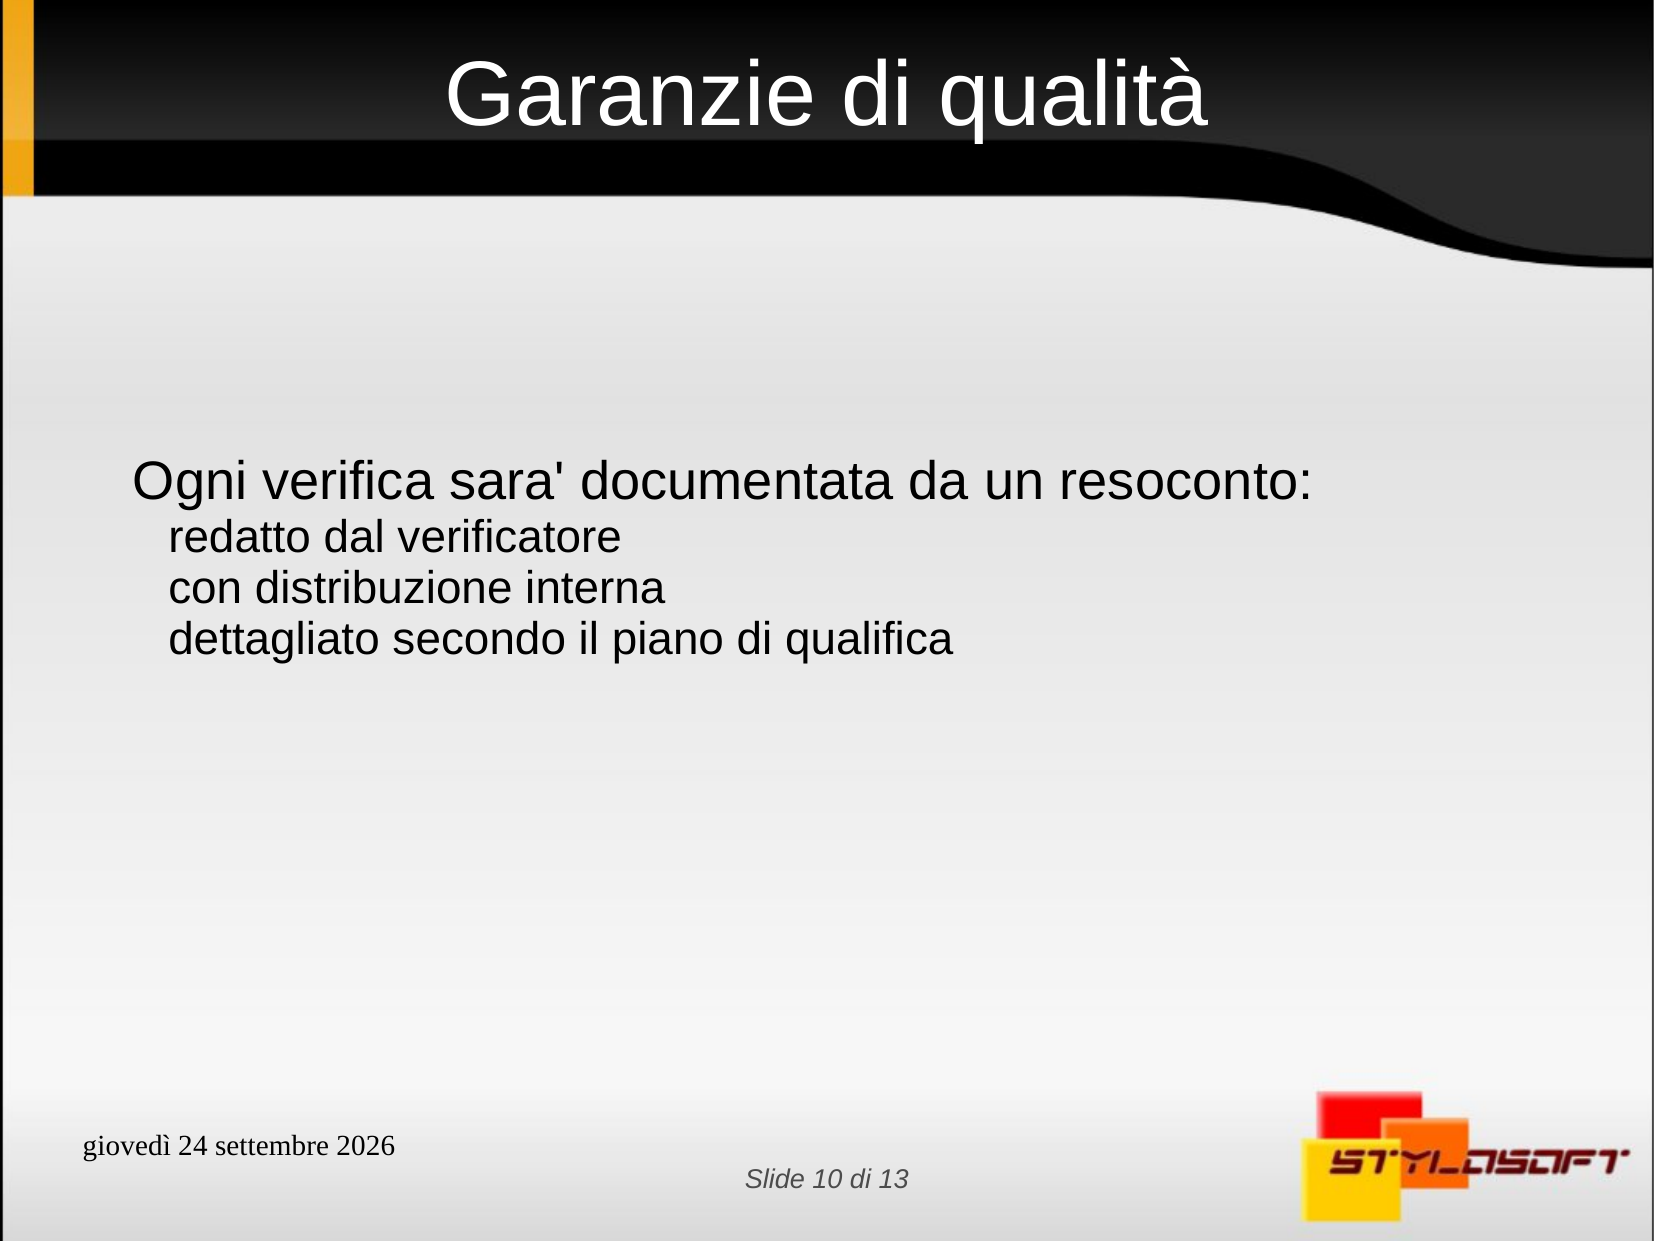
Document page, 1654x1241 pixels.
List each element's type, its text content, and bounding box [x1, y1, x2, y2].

picture [0, 0, 1654, 1156]
text_box Slide <number> di 13 [0, 1156, 1654, 1241]
text_box Ogni verifica sara' documentata da un resoconto: redatto dal verificatore con distribuzione interna dettagliato secondo il piano di qualifica [118, 442, 1536, 743]
title Garanzie di qualità [82, 0, 1571, 191]
